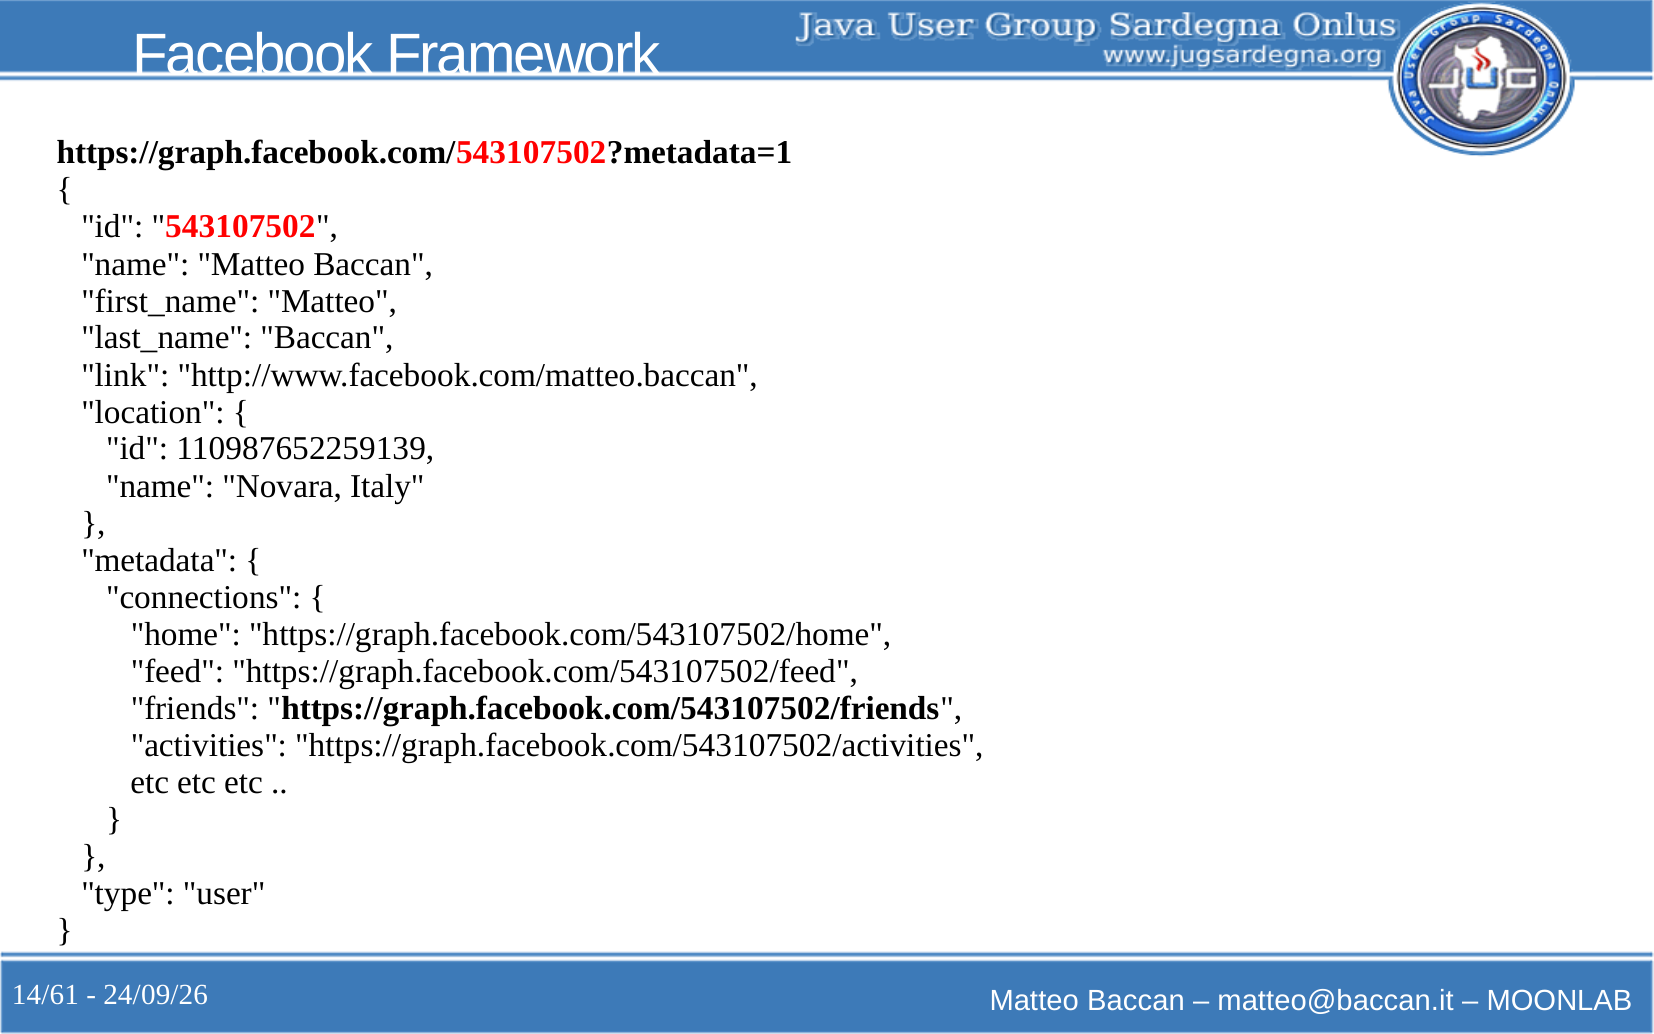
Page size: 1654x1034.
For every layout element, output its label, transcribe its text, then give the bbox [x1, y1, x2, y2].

picture [0, 0, 1654, 1034]
text_box https://graph.facebook.com/543107502?metadata=1 { "id": "543107502", "name": "Matteo Baccan", "first_name": "Matteo", "last_name": "Baccan", "link": "http://www.facebook.com/matteo.baccan", "location": { "id": 110987652259139, "name": "Novara, Italy" }, "metadata": { "connections": { "home": "https://graph.facebook.com/543107502/home", "feed": "https://graph.facebook.com/543107502/feed", "friends": "https://graph.facebook.com/543107502/friends", "activities": "https://graph.facebook.com/543107502/activities", etc etc etc .. } }, "type": "user" } [6, 126, 1649, 974]
title Facebook Framework [132, 5, 1609, 103]
